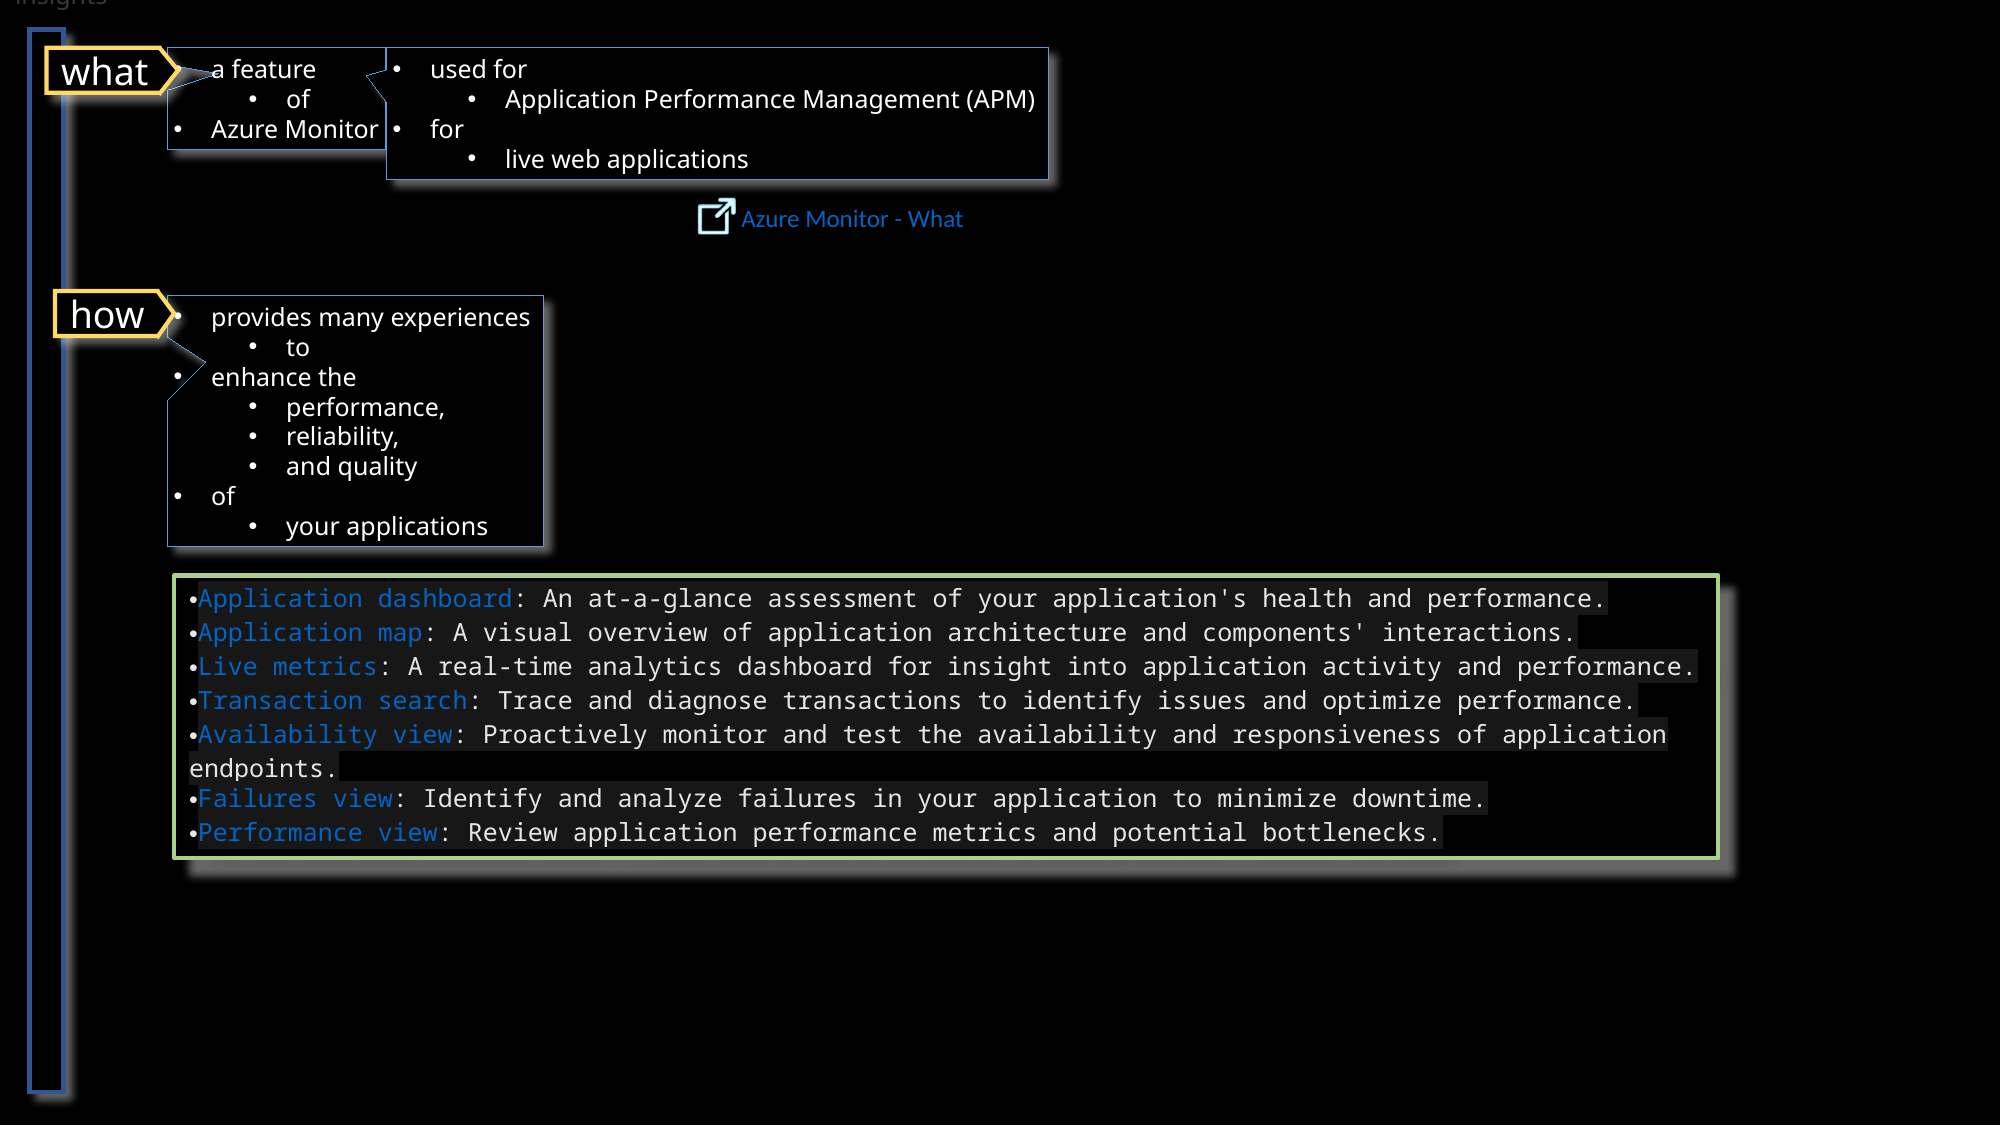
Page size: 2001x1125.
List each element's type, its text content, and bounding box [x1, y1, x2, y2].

text_box how [55, 291, 175, 337]
text_box used for Application Performance Management (APM) for live web applications [366, 47, 1049, 180]
text_box what [46, 47, 179, 94]
title 2.3 app insights [0, 0, 189, 1014]
text_box provides many experiences to enhance the performance, reliability, and quality of your applications [167, 295, 544, 547]
text_box Azure Monitor - What [726, 195, 979, 241]
text_box [29, 29, 64, 1093]
picture [693, 193, 740, 239]
text_box Application dashboard: An at-a-glance assessment of your application's health and performance. Application map: A visual overview of application architecture and components' interactions. Live metrics: A real-time analytics dashboard for insight into application activity and performance. Transaction search: Trace and diagnose transactions to identify issues and optimize performance. Availability view: Proactively monitor and test the availability and responsiveness of application endpoints. Failures view: Identify and analyze failures in your application to minimize downtime. Performance view: Review application performance metrics and potential bottlenecks. [174, 575, 1719, 859]
title 2.3 app insights [64, 325, 189, 1014]
text_box a feature of Azure Monitor [189, 47, 386, 150]
